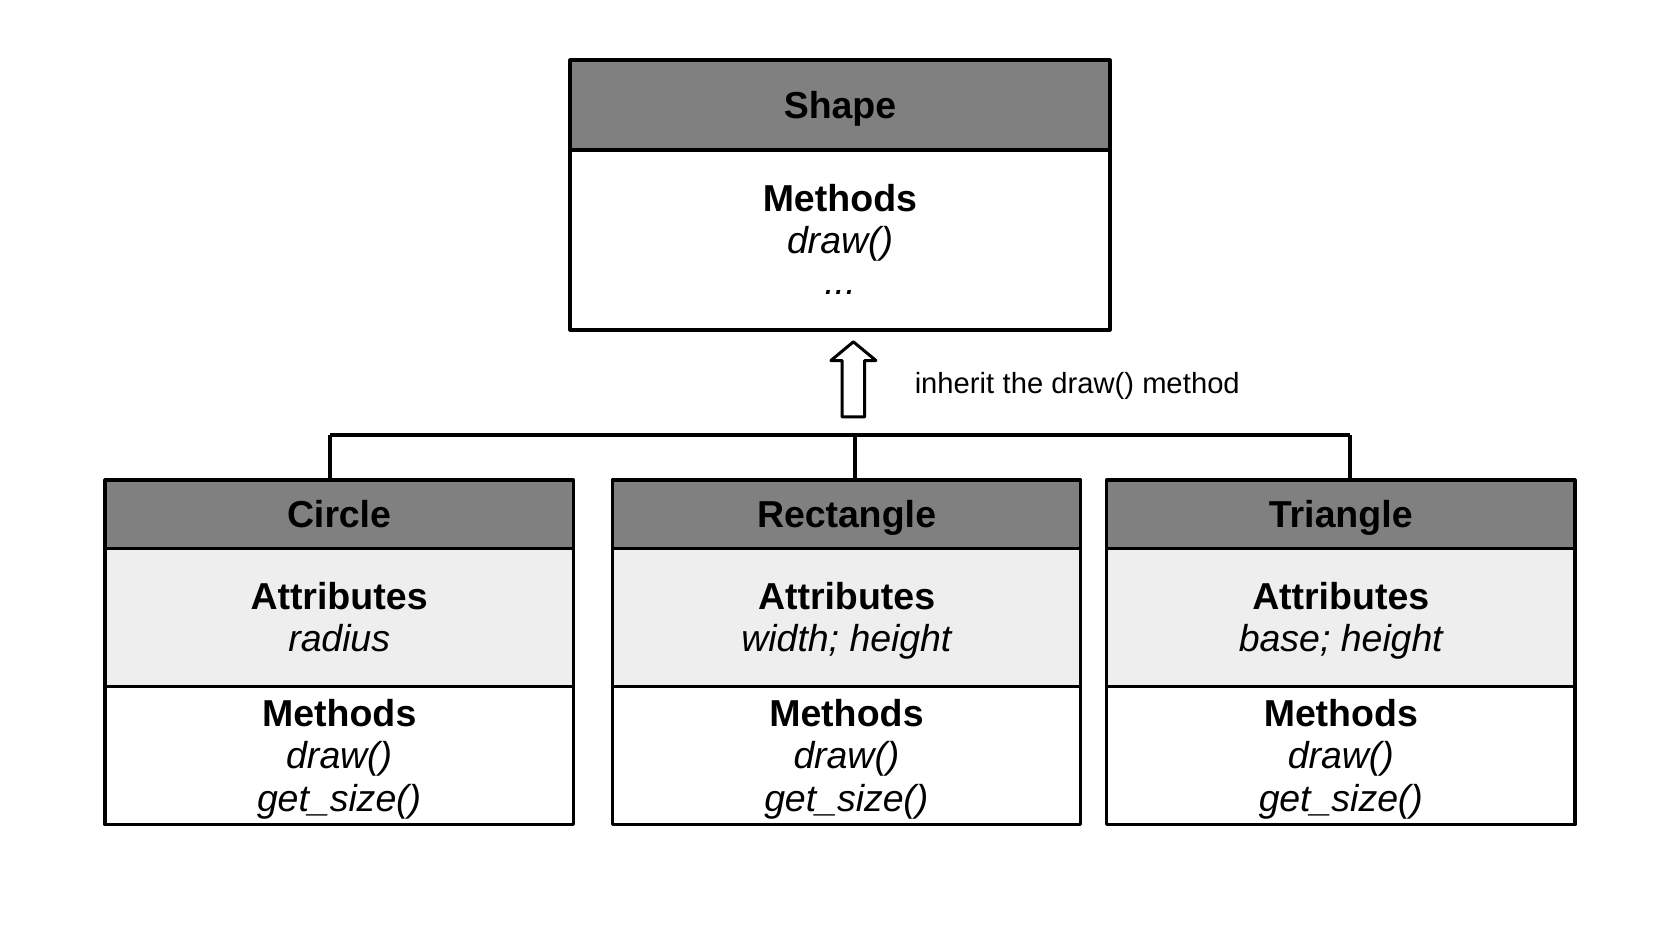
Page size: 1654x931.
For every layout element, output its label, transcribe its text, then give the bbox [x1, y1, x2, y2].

text_box Attributes base; height [1106, 548, 1576, 686]
text_box Rectangle [612, 480, 1081, 548]
text_box Methods draw() get_size() [105, 686, 574, 825]
text_box Attributes width; height [612, 548, 1081, 686]
text_box Methods draw() get_size() [1106, 686, 1576, 825]
text_box Methods draw() get_size() [612, 686, 1081, 825]
text_box inherit the draw() method [900, 360, 1366, 421]
text_box Triangle [1106, 480, 1576, 548]
text_box Attributes radius [105, 548, 574, 686]
text_box Circle [105, 480, 574, 548]
text_box Shape [570, 60, 1111, 150]
text_box Methods draw() ... [570, 150, 1111, 331]
